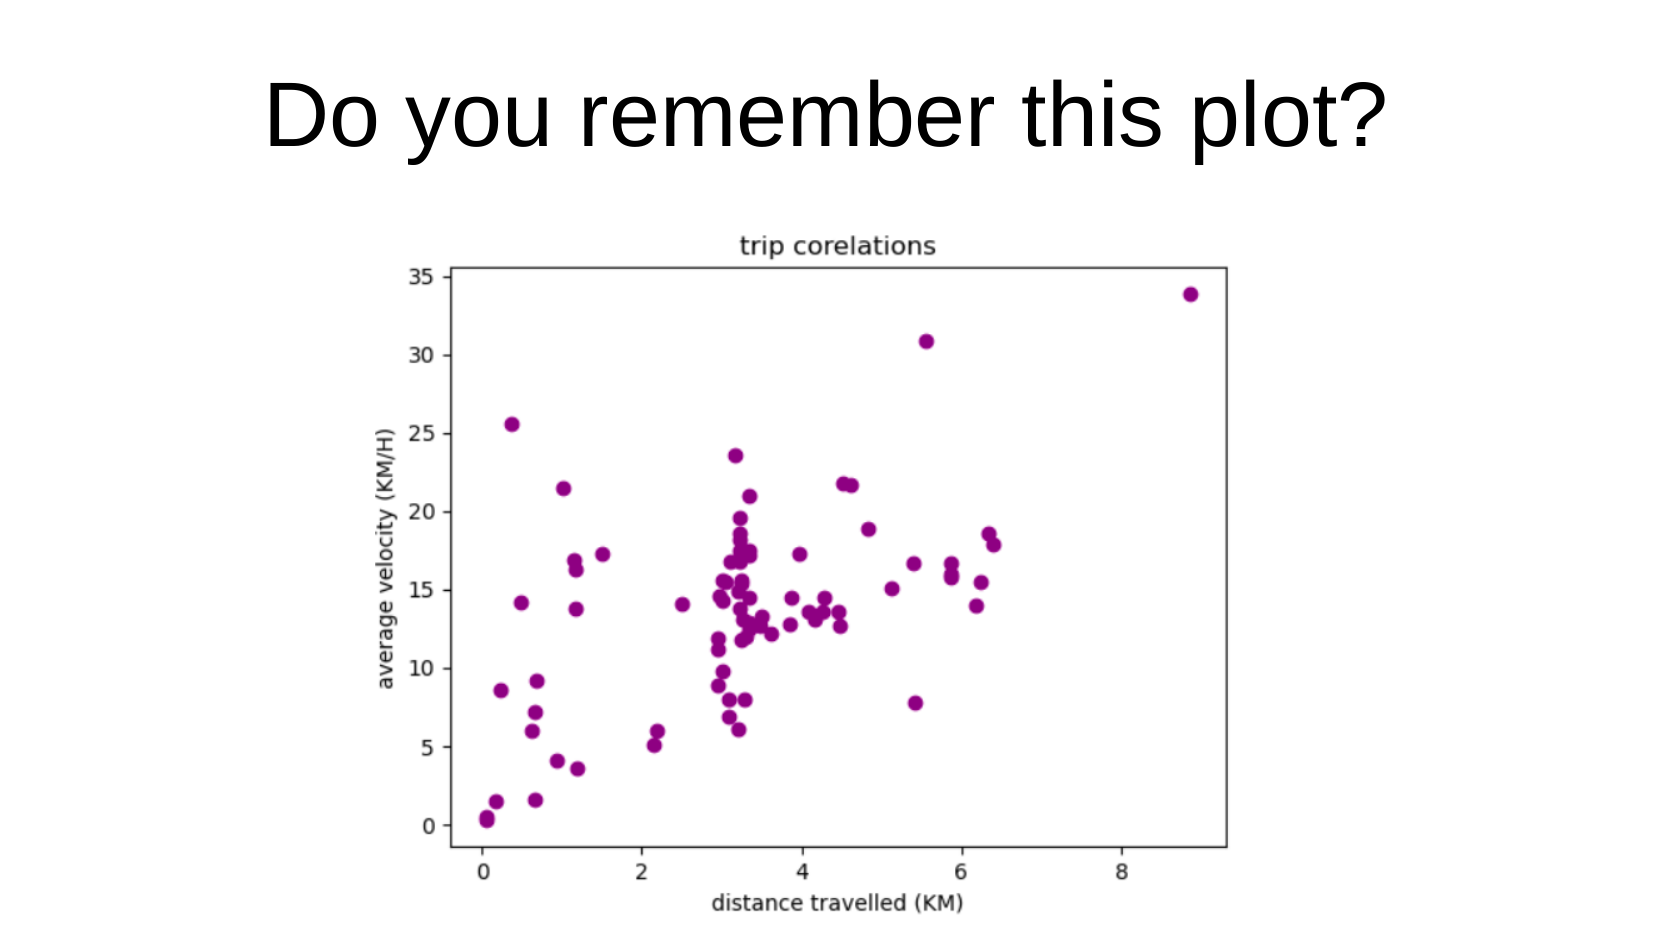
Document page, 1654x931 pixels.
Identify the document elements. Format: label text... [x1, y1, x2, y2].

title Do you remember this plot? [82, 37, 1571, 193]
picture [375, 224, 1233, 922]
